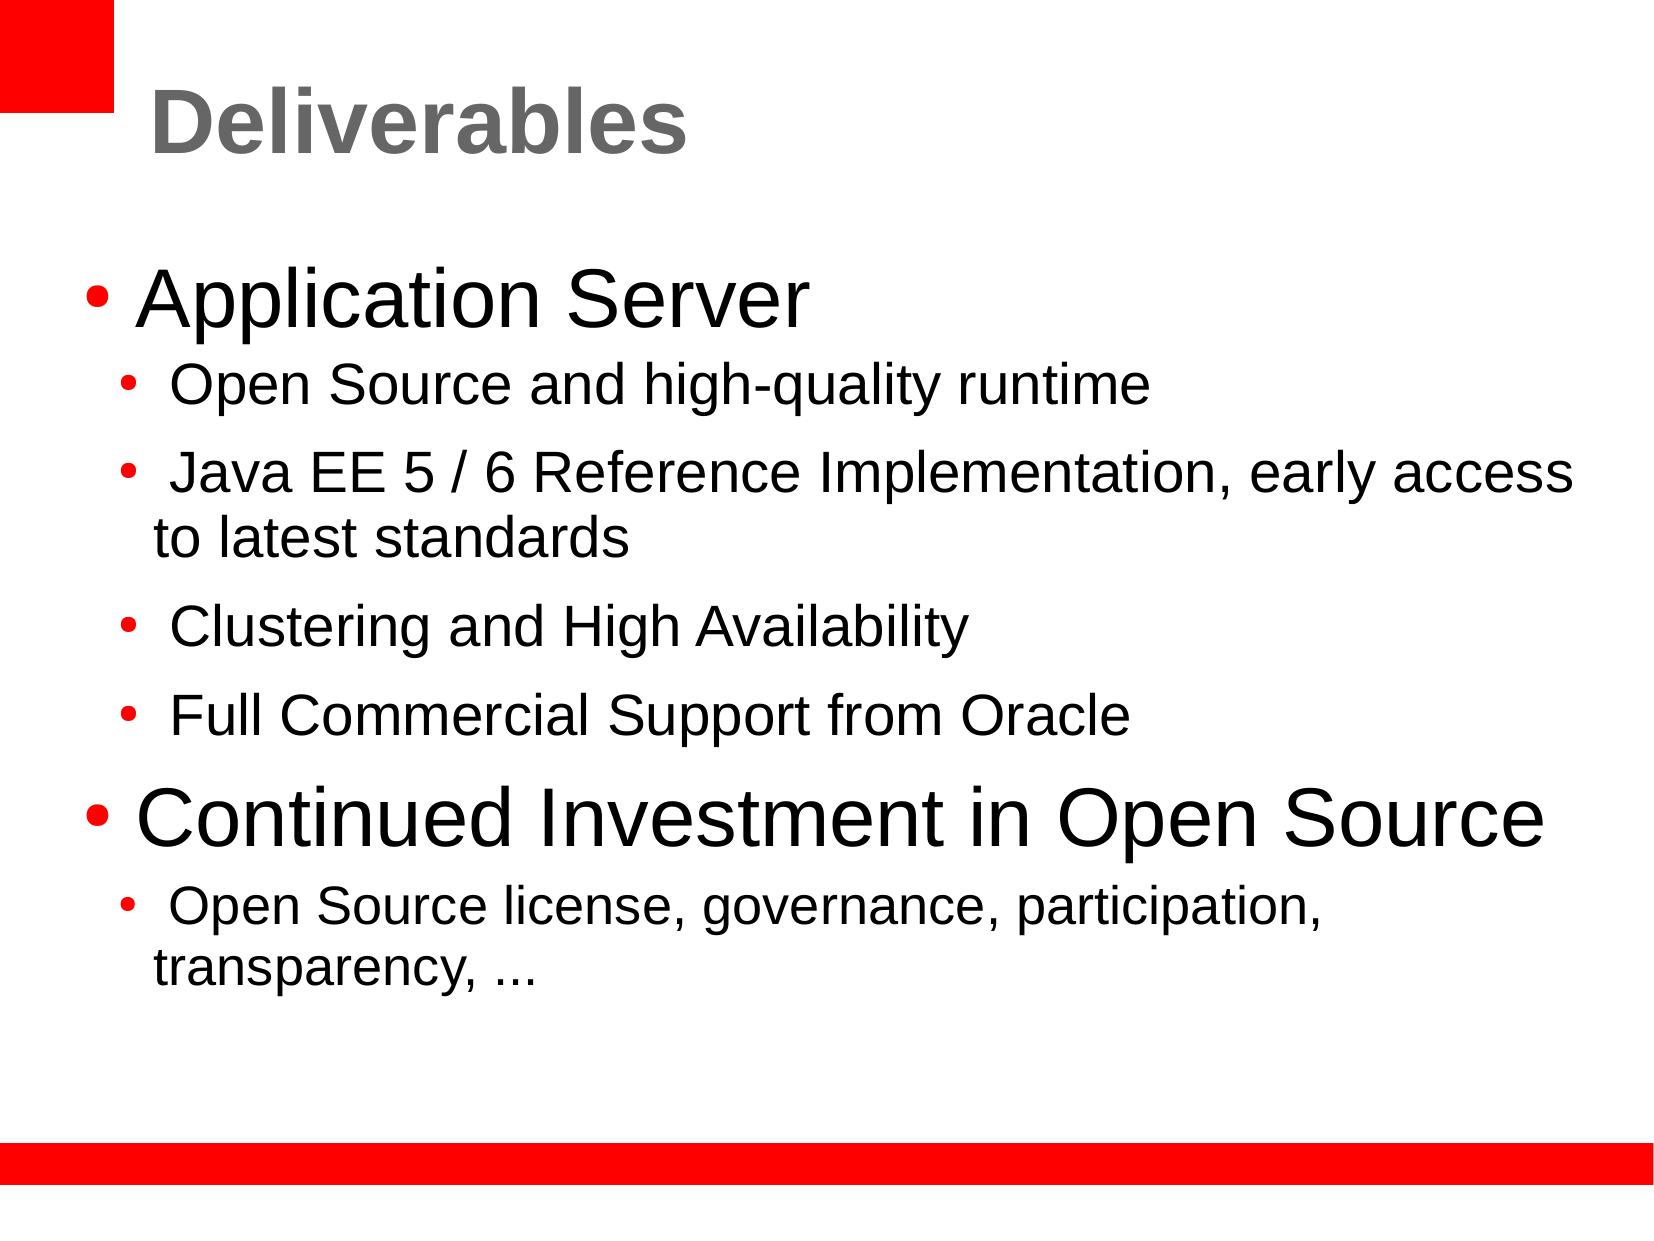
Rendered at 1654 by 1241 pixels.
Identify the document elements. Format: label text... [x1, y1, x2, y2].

title Deliverables [149, 31, 1613, 212]
picture [0, 1143, 1654, 1185]
list Application Server Open Source and high-quality runtime Java EE 5 / 6 Reference Implementation, early access to latest standards Clustering and High Availability Full Commercial Support from Oracle Continued Investment in Open Source Open Source license, governance, participation, transparency, ... [82, 252, 1613, 1109]
picture [0, 0, 114, 113]
